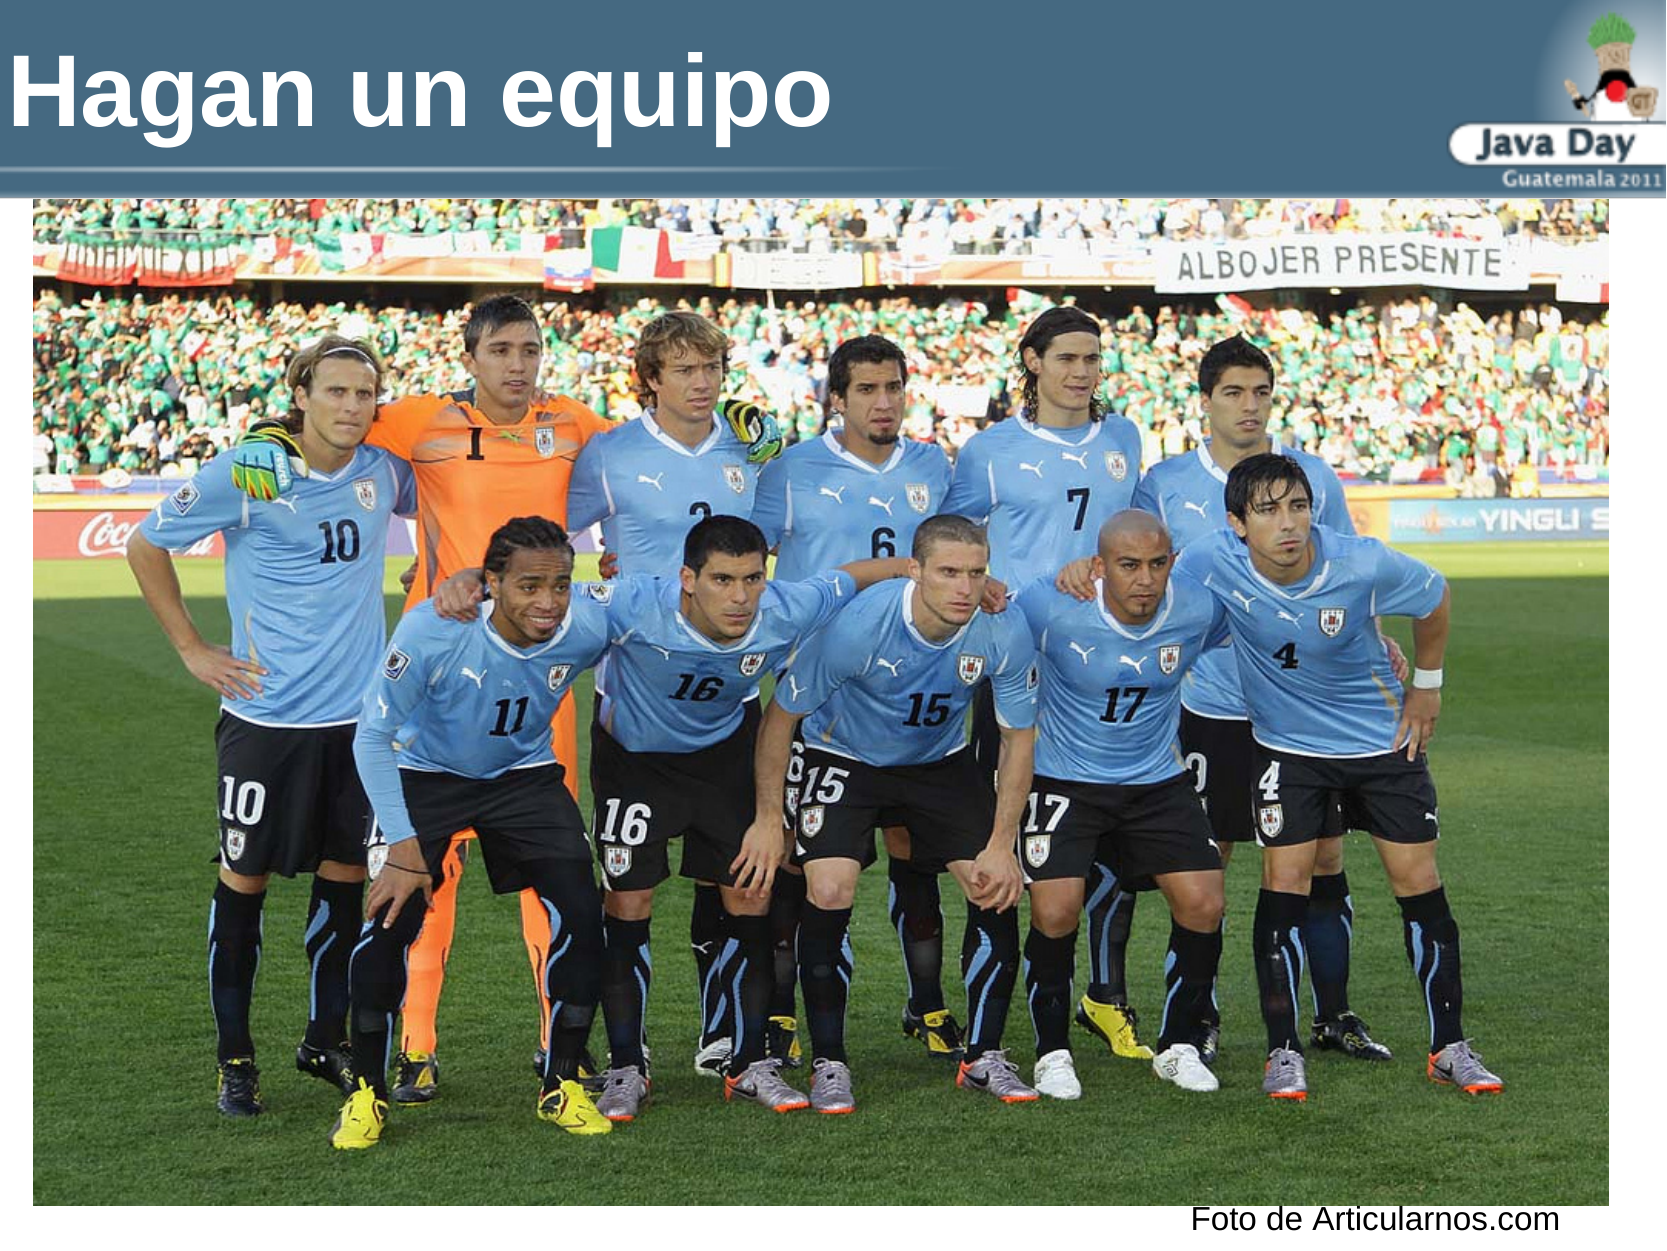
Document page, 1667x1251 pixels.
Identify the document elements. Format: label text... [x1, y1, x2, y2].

text_box Foto de Articularnos.com [1190, 1199, 1624, 1238]
picture [0, 0, 1666, 1206]
text_box Hagan un equipo [7, 33, 1502, 151]
